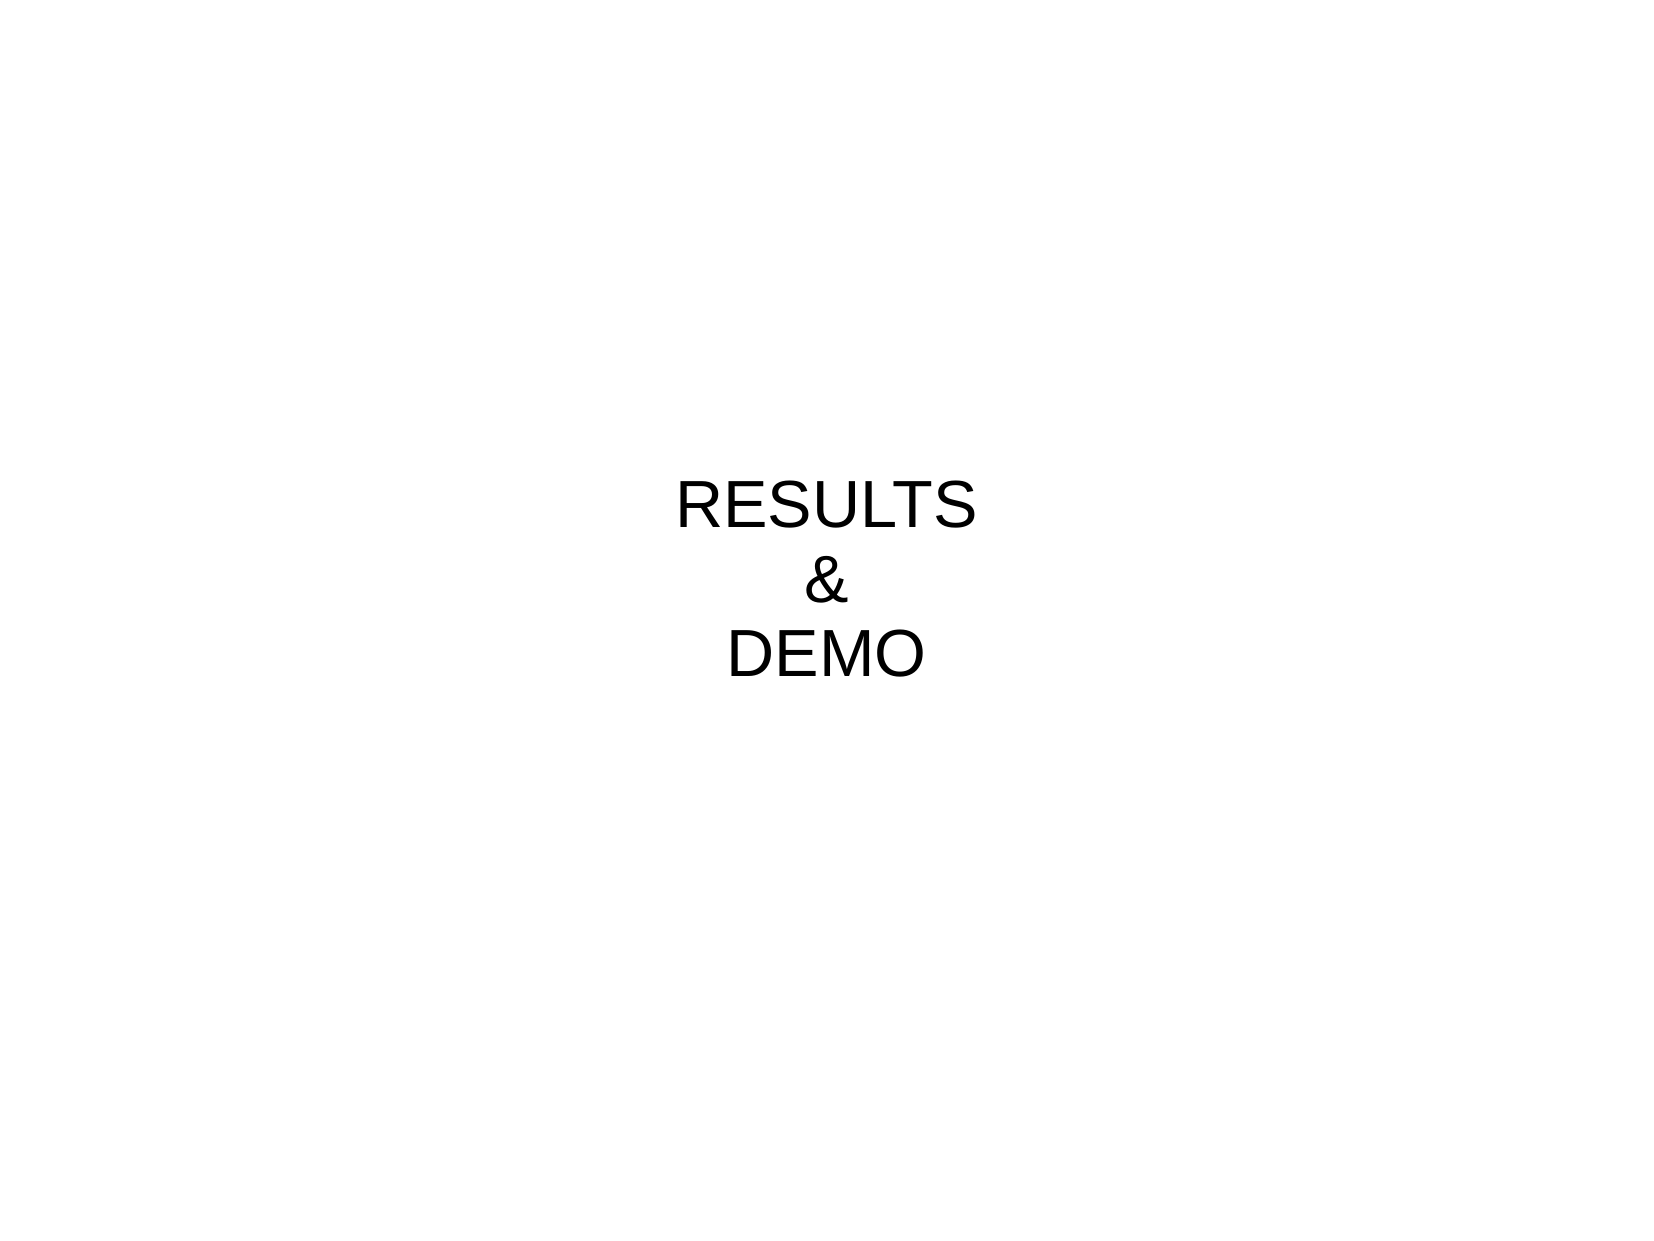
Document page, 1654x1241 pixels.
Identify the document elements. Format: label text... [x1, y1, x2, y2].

subtitle RESULTS & DEMO [82, 56, 1571, 1102]
